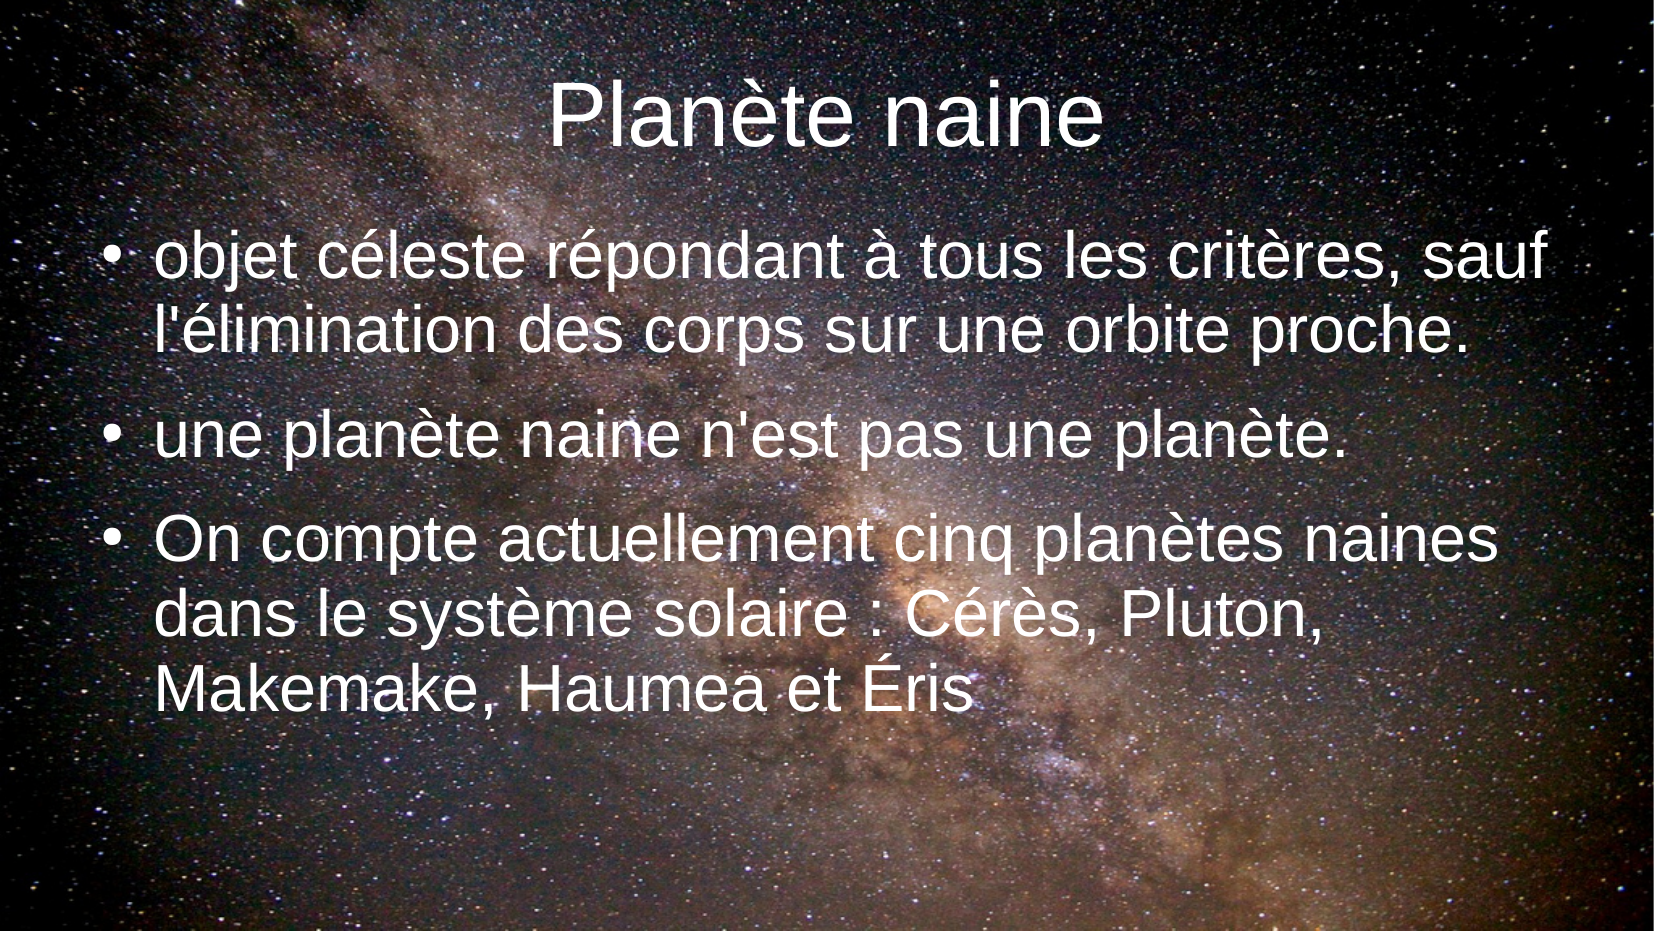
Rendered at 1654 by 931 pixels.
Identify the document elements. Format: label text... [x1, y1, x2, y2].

title Planète naine [82, 37, 1571, 193]
list objet céleste répondant à tous les critères, sauf l'élimination des corps sur une orbite proche. une planète naine n'est pas une planète. On compte actuellement cinq planètes naines dans le système solaire : Cérès, Pluton, Makemake, Haumea et Éris [82, 217, 1571, 758]
picture [0, 0, 1654, 931]
